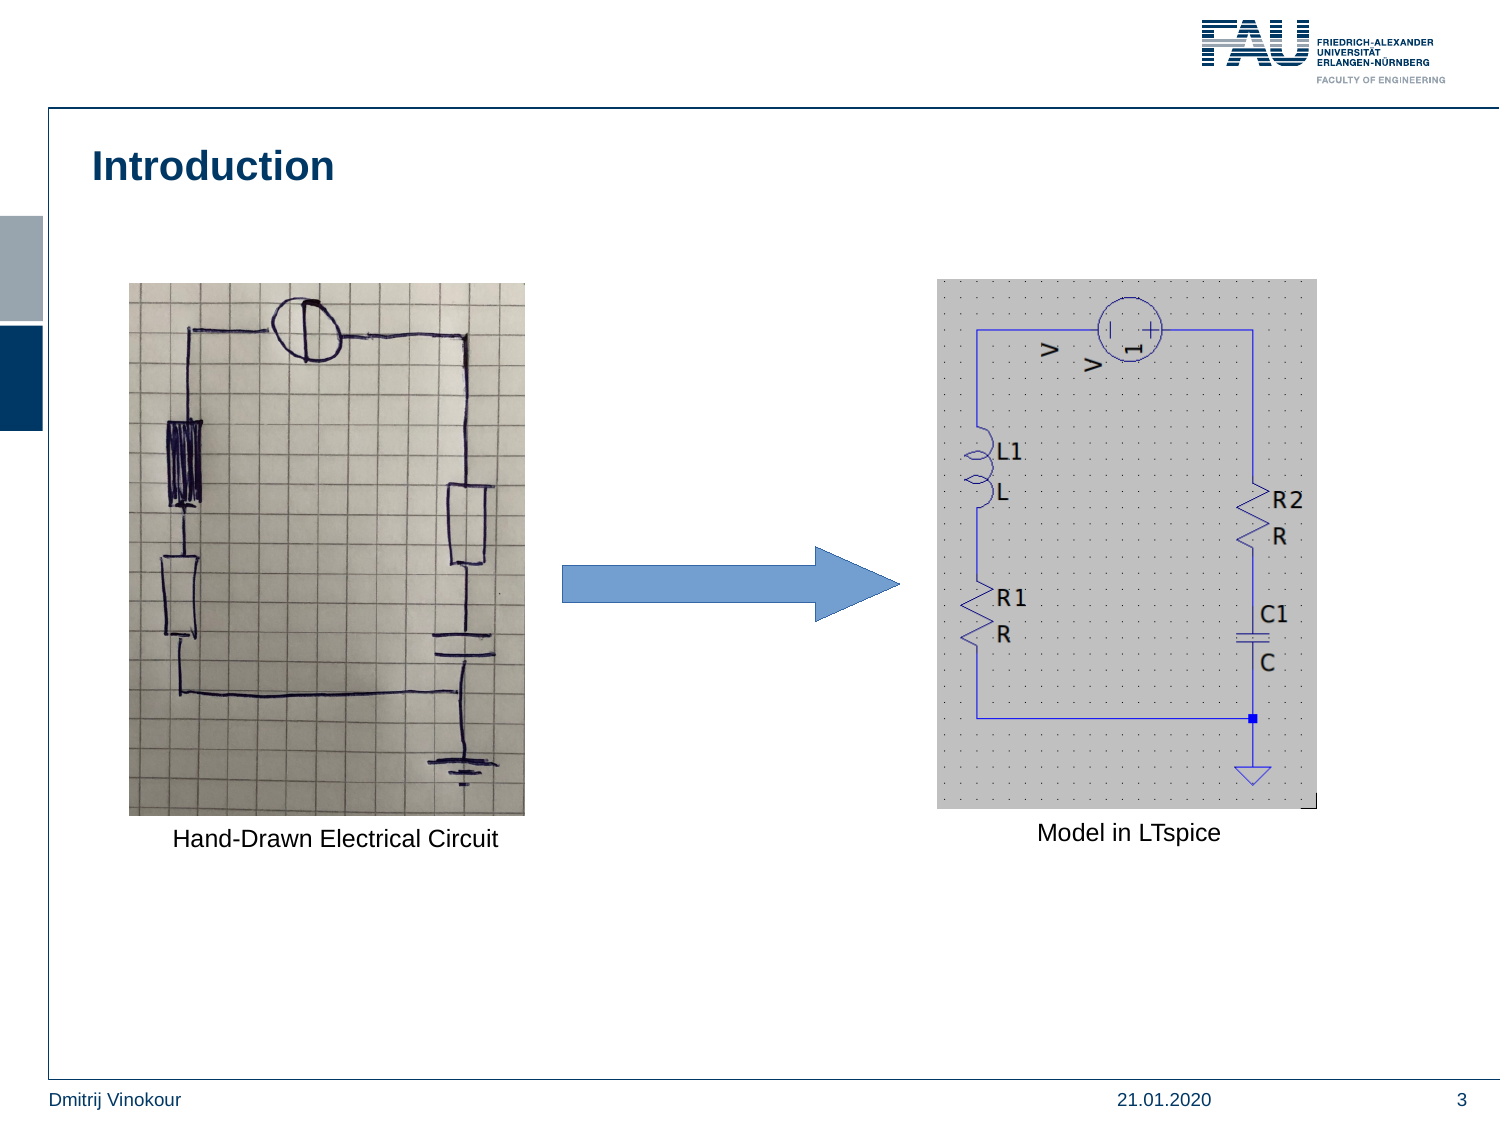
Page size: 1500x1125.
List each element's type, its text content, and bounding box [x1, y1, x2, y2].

text_box Model in LTspice [1022, 809, 1328, 867]
picture [937, 279, 1317, 809]
text_box Dmitrij Vinokour [48, 1087, 1053, 1119]
text_box <number> [1349, 1087, 1468, 1119]
text_box Hand-Drawn Electrical Circuit [157, 814, 651, 872]
picture [129, 283, 525, 816]
text_box Introduction [91, 139, 1460, 365]
text_box [562, 546, 900, 622]
text_box 21.01.2020 [1117, 1087, 1294, 1119]
